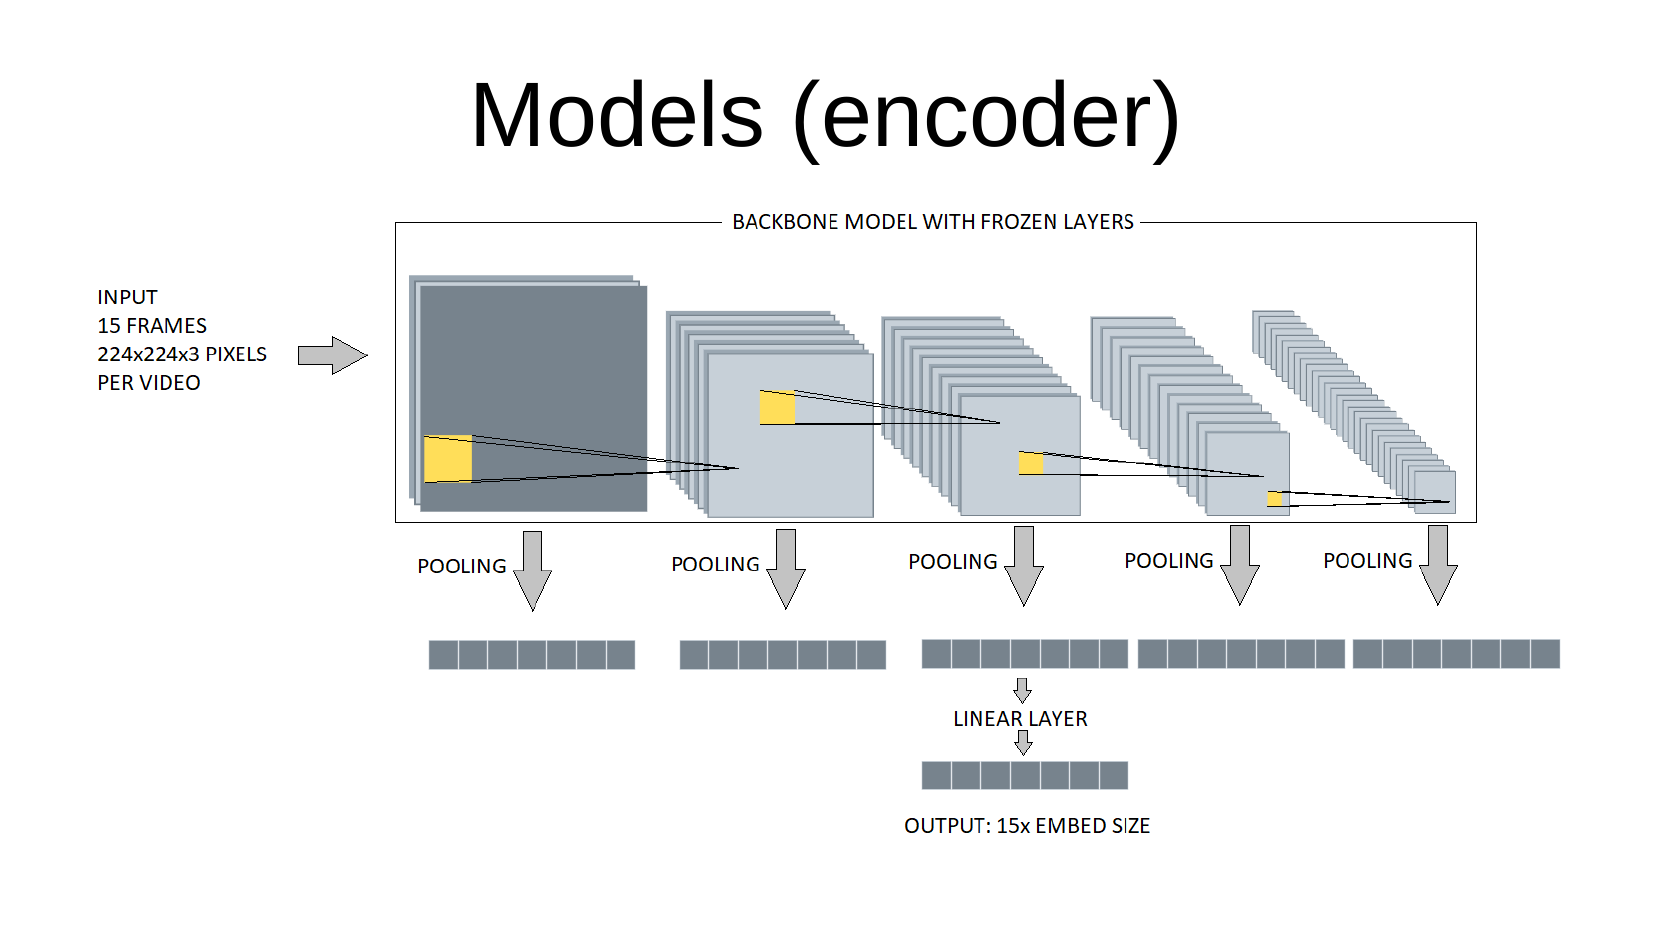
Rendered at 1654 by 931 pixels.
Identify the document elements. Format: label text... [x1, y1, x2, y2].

picture [92, 192, 1569, 842]
title Models (encoder) [82, 37, 1571, 193]
